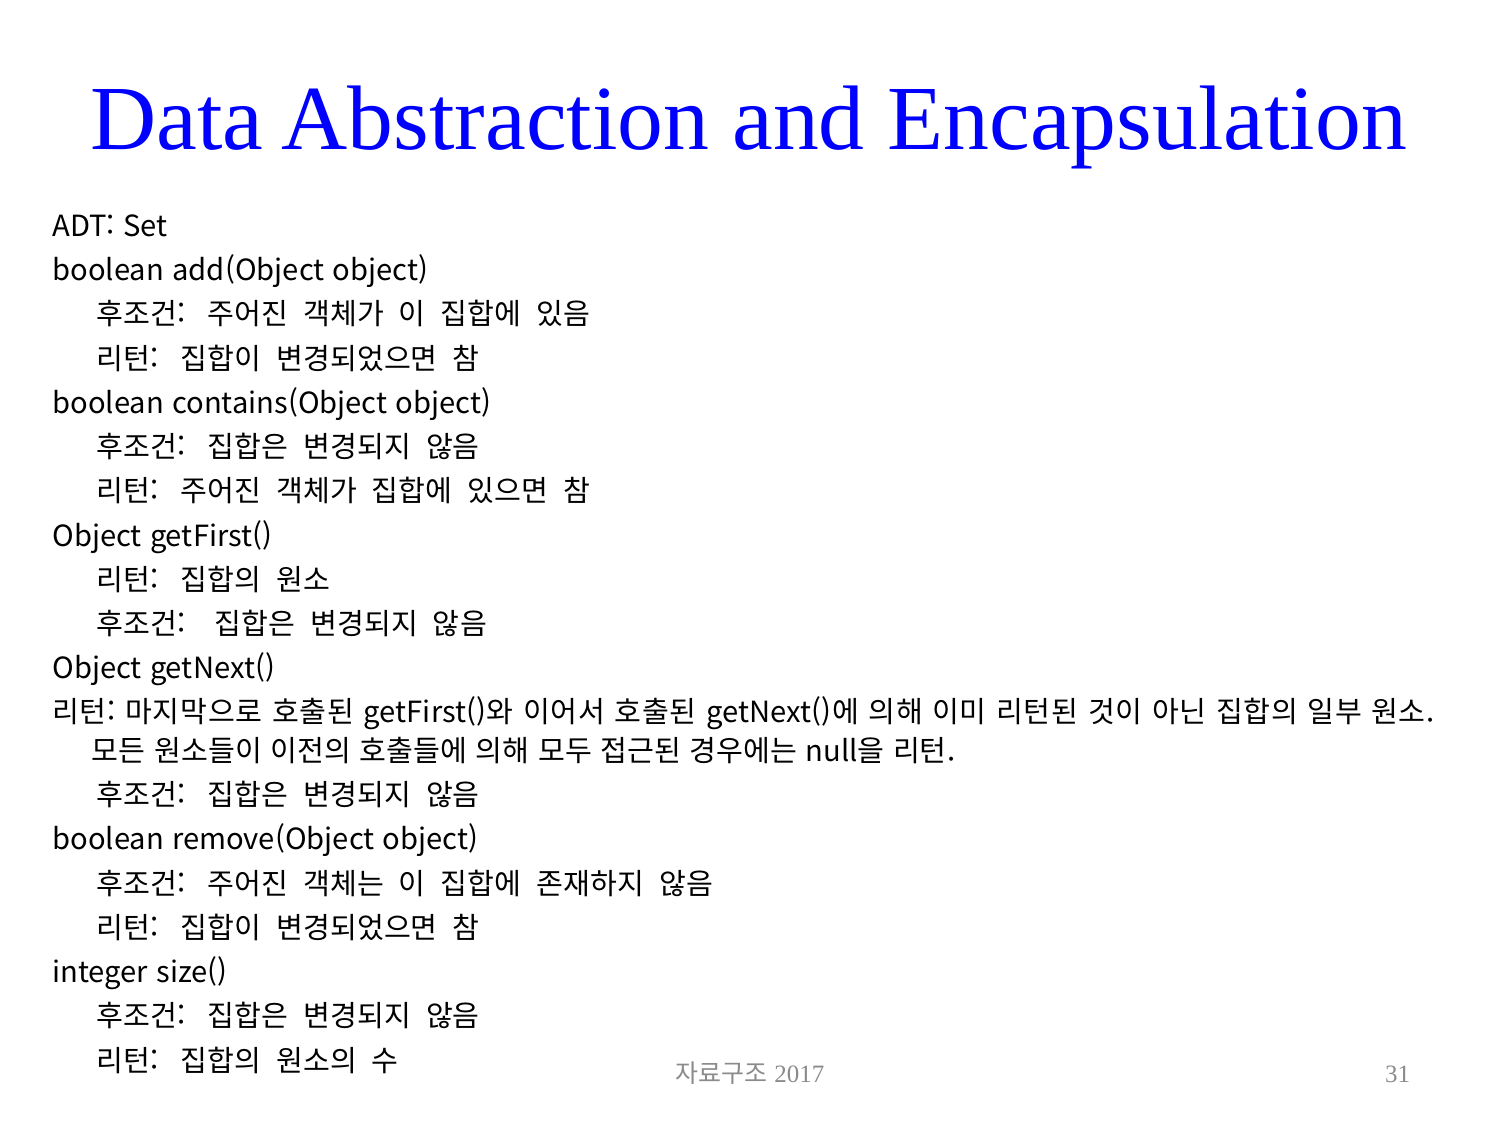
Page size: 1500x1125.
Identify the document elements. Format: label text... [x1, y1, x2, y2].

title Data Abstraction and Encapsulation [41, 19, 1459, 207]
list ADT: Set boolean add(Object object) 후조건: 주어진 객체가 이 집합에 있음 리턴: 집합이 변경되었으면 참 boolean contains(Object object) 후조건: 집합은 변경되지 않음 리턴: 주어진 객체가 집합에 있으면 참 Object getFirst() 리턴: 집합의 원소 후조건: 집합은 변경되지 않음 Object getNext() 리턴: 마지막으로 호출된 getFirst()와 이어서 호출된 getNext()에 의해 이미 리턴된 것이 아닌 집합의 일부 원소. 모든 원소들이 이전의 호출들에 의해 모두 접근된 경우에는 null을 리턴. 후조건: 집합은 변경되지 않음 boolean remove(Object object) 후조건: 주어진 객체는 이 집합에 존재하지 않음 리턴: 집합이 변경되었으면 참 integer size() 후조건: 집합은 변경되지 않음 리턴: 집합의 원소의 수 [37, 196, 1450, 1094]
slide_number <숫자> [1074, 1042, 1425, 1103]
footer 자료구조 2017 [512, 1042, 988, 1103]
